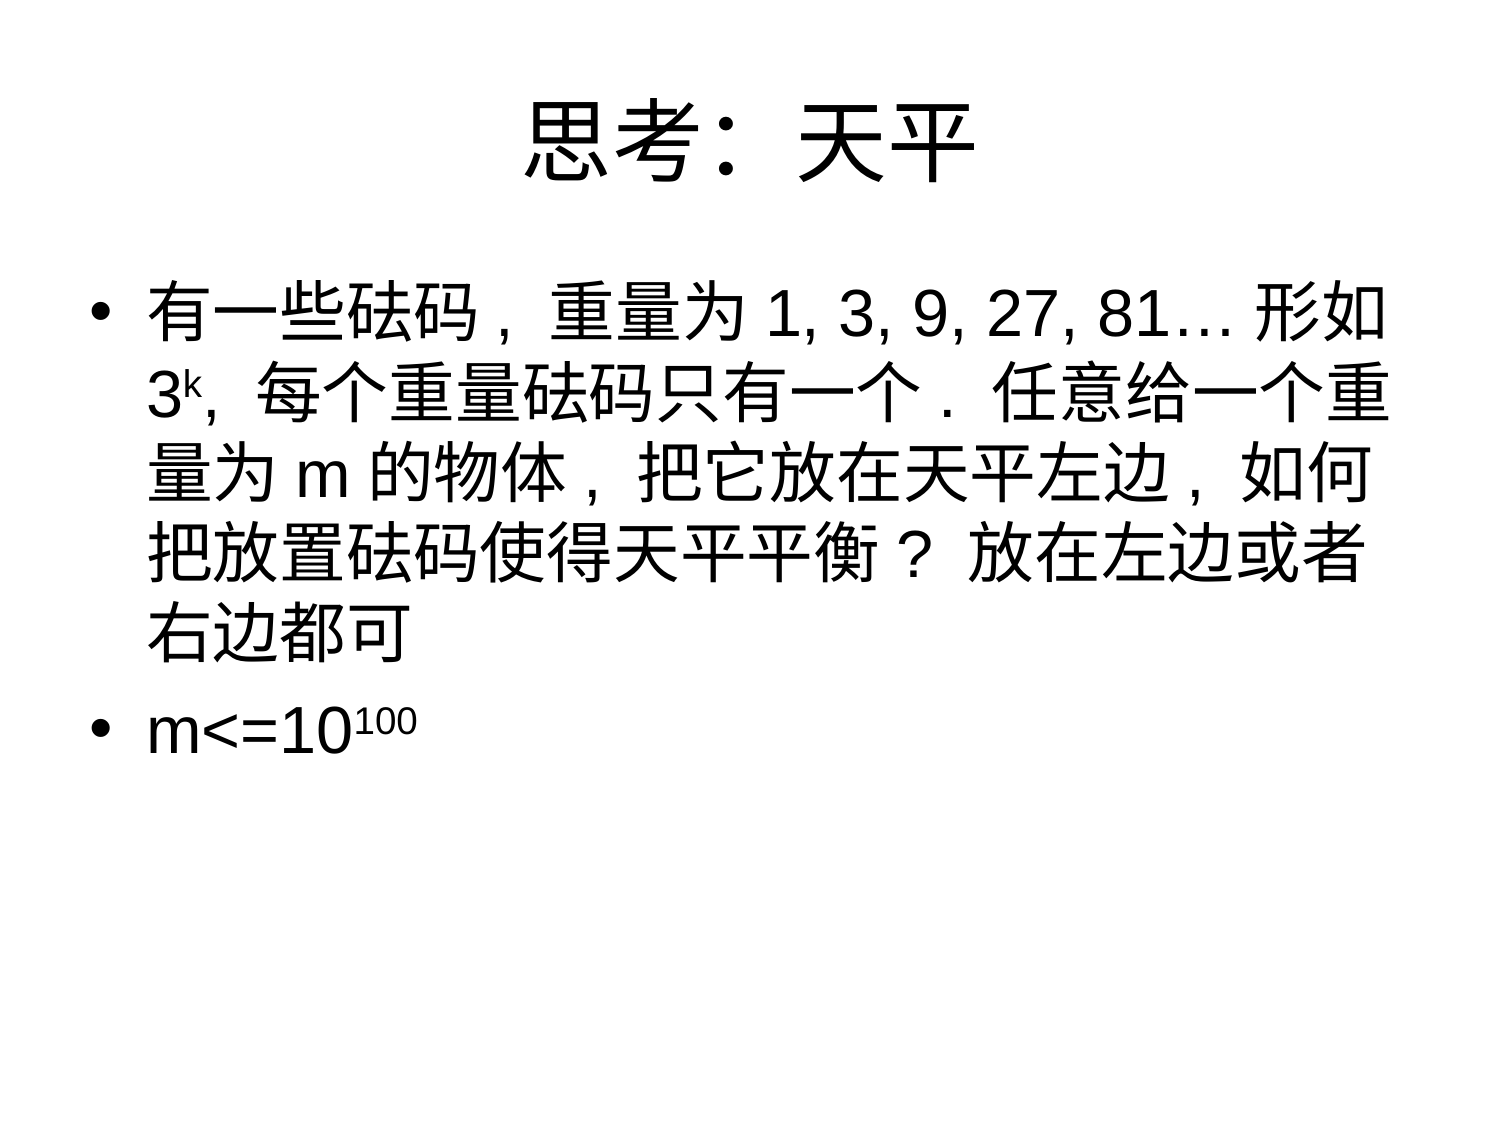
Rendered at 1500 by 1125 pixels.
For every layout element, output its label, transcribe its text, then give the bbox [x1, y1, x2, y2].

list 有一些砝码, 重量为1, 3, 9, 27, 81…形如3k, 每个重量砝码只有一个. 任意给一个重量为m的物体, 把它放在天平左边, 如何把放置砝码使得天平平衡? 放在左边或者右边都可 m<=10100 [75, 262, 1426, 1006]
title 思考：天平 [75, 45, 1426, 233]
